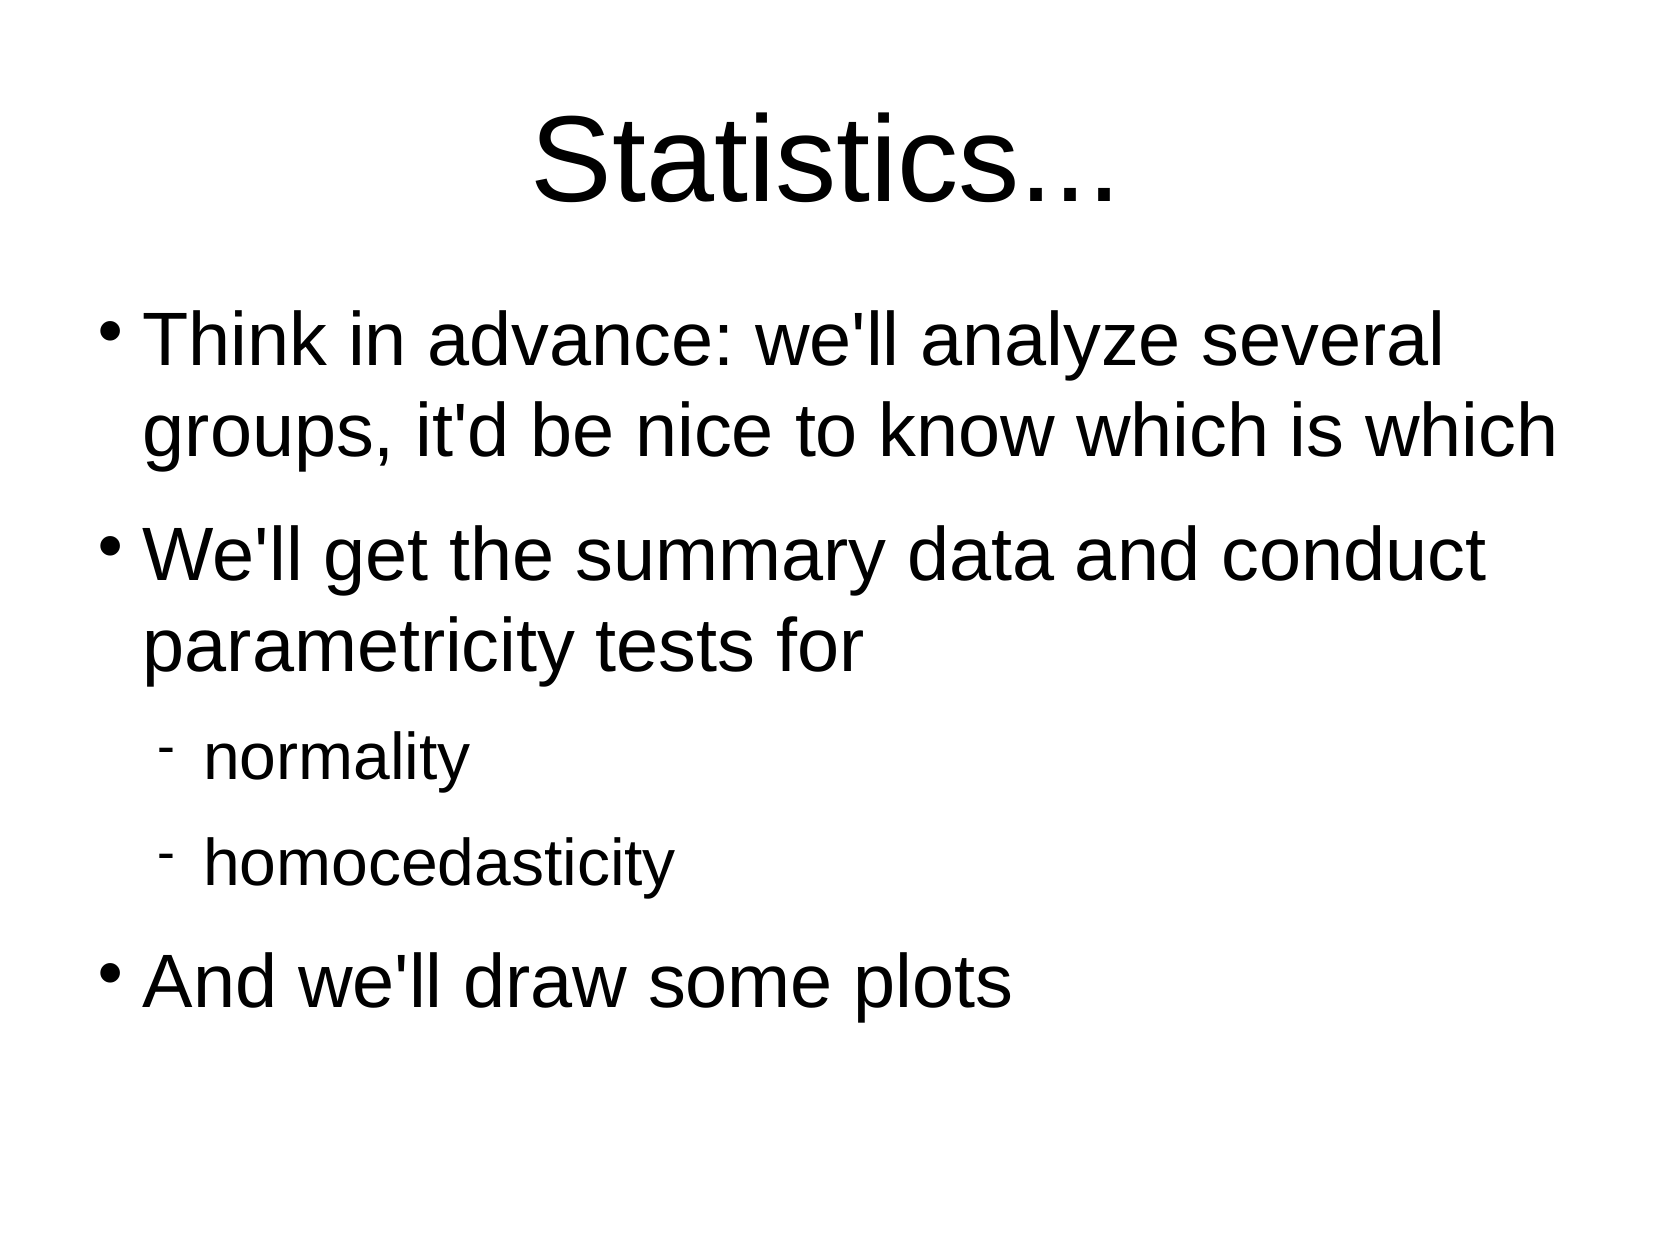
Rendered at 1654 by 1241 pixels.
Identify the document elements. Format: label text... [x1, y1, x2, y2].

text_box Statistics... [82, 49, 1571, 257]
text_box Think in advance: we'll analyze several groups, it'd be nice to know which is which We'll get the summary data and conduct parametricity tests for normality homocedasticity And we'll draw some plots [82, 290, 1571, 1095]
